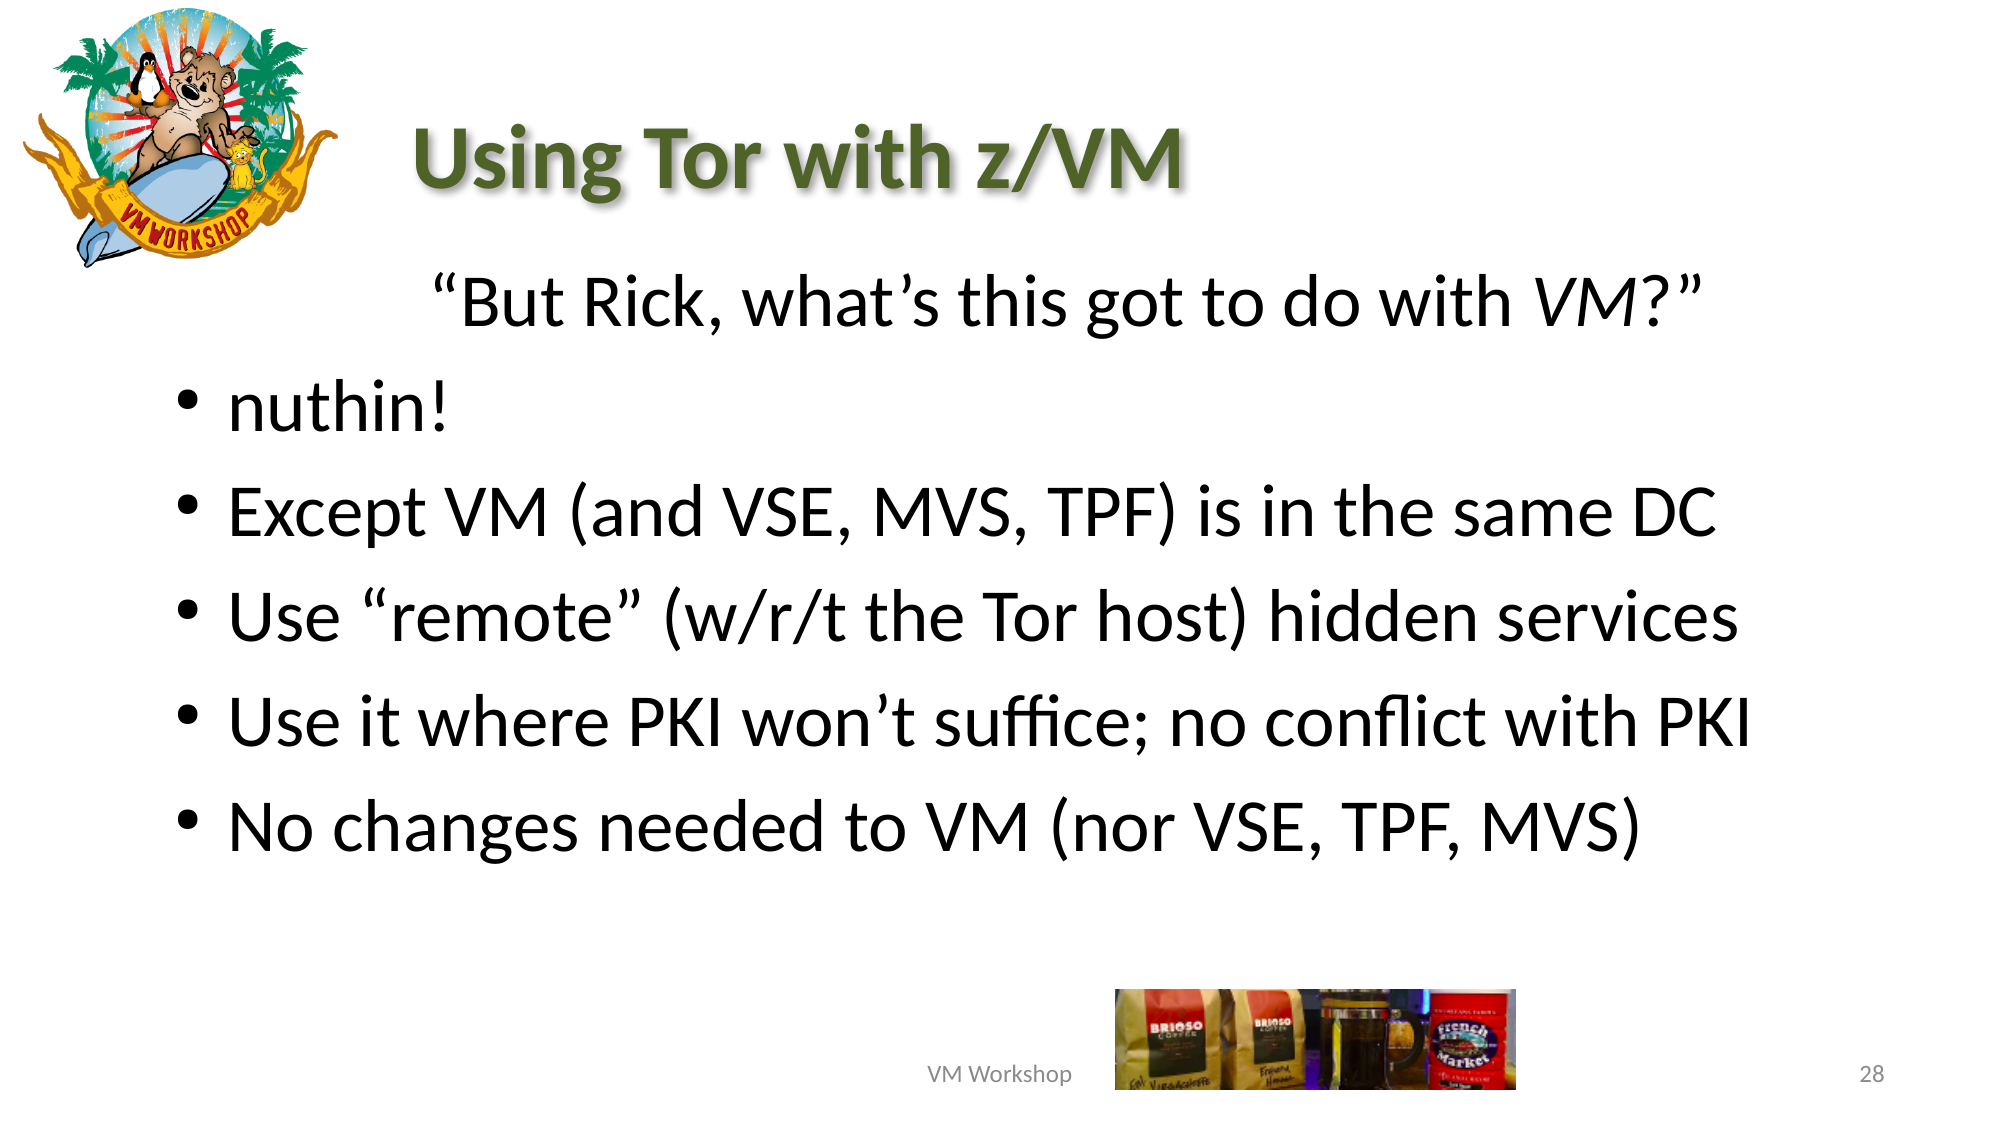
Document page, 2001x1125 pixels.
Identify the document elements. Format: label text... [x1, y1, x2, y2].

picture [1115, 1041, 1516, 1090]
list “But Rick, what’s this got to do with VM?” nuthin! Except VM (and VSE, MVS, TPF) is in the same DC Use “remote” (w/r/t the Tor host) hidden services Use it where PKI won’t suffice; no conflict with PKI No changes needed to VM (nor VSE, TPF, MVS) [156, 251, 2000, 1041]
picture [23, 8, 338, 269]
title Using Tor with z/VM [396, 58, 1926, 246]
